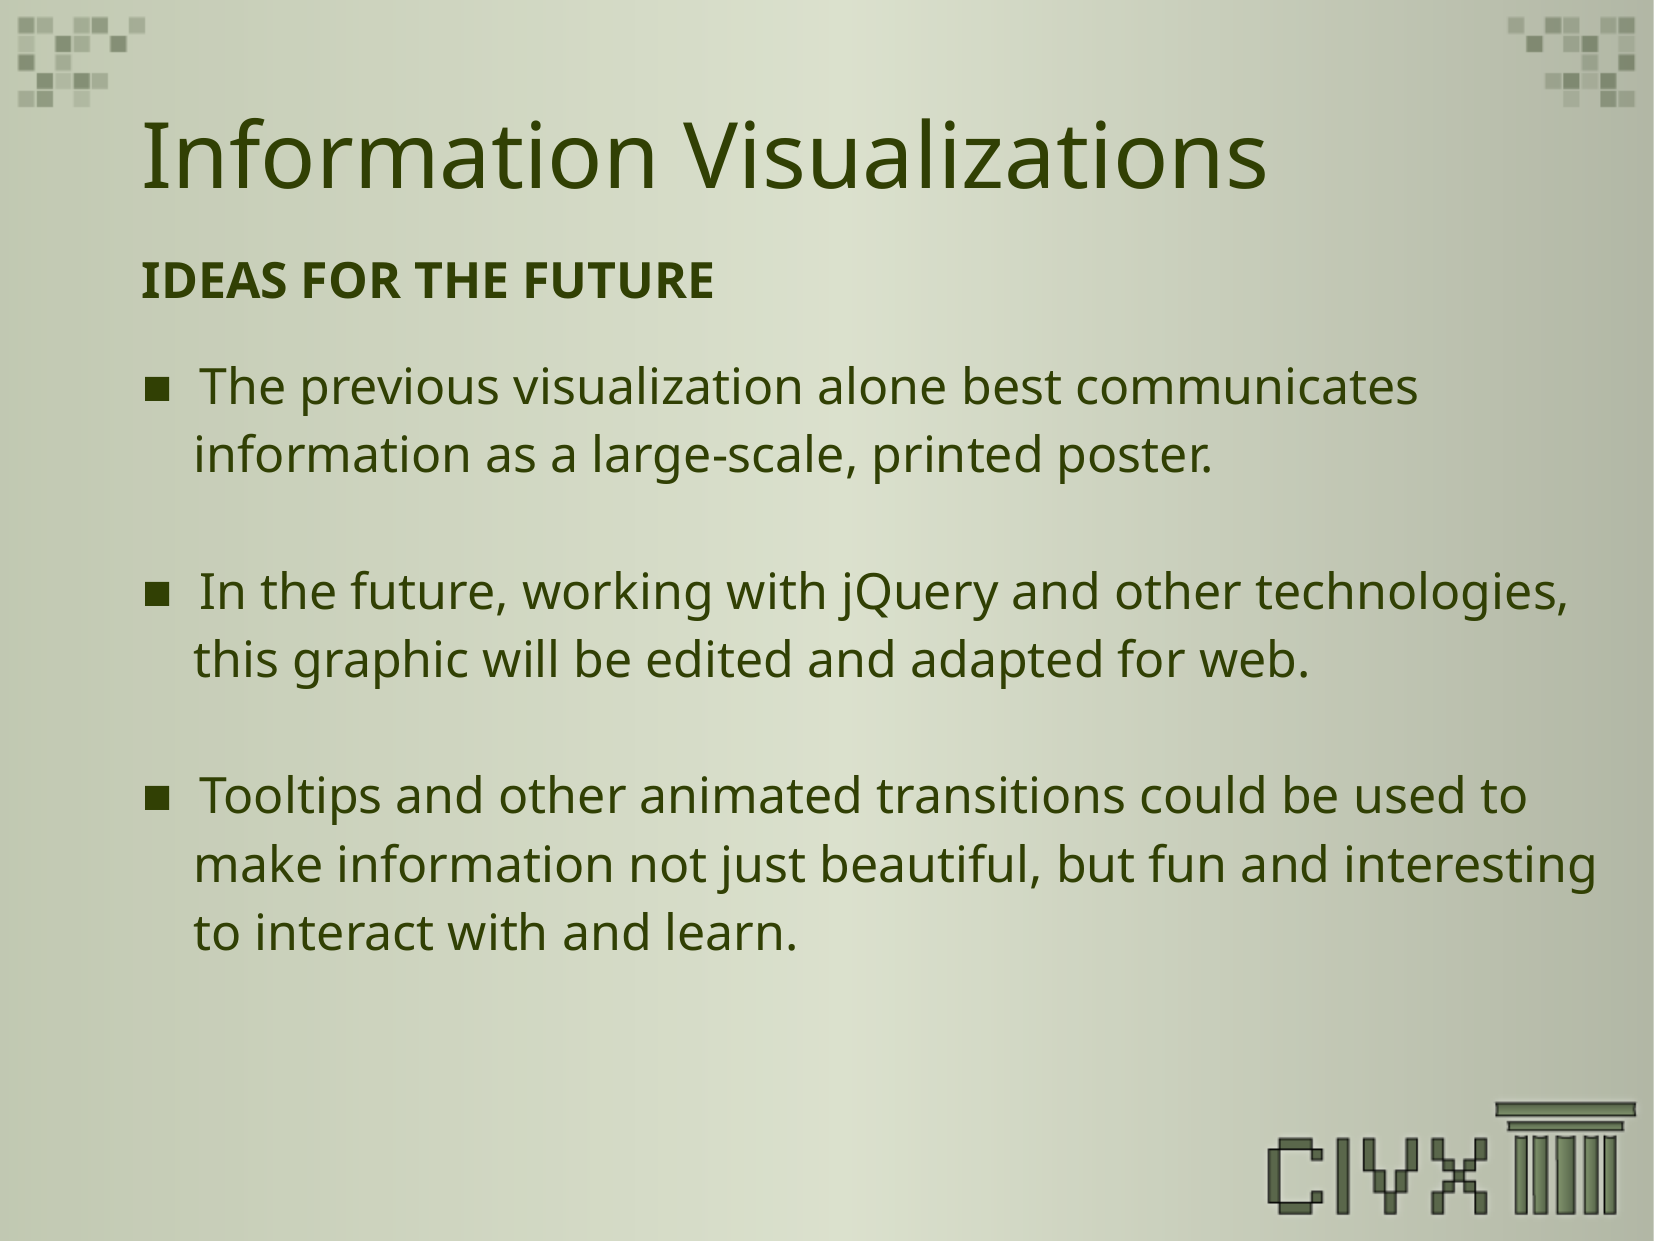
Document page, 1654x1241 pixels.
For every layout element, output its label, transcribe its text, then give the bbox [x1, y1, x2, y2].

picture [0, 0, 1654, 1241]
title Information Visualizations [141, 56, 1630, 240]
subtitle IDEAS FOR THE FUTURE n The previous visualization alone best communicates information as a large-scale, printed poster. n In the future, working with jQuery and other technologies, this graphic will be edited and adapted for web. n Tooltips and other animated transitions could be used to make information not just beautiful, but fun and interesting to interact with and learn. [141, 240, 1630, 1182]
